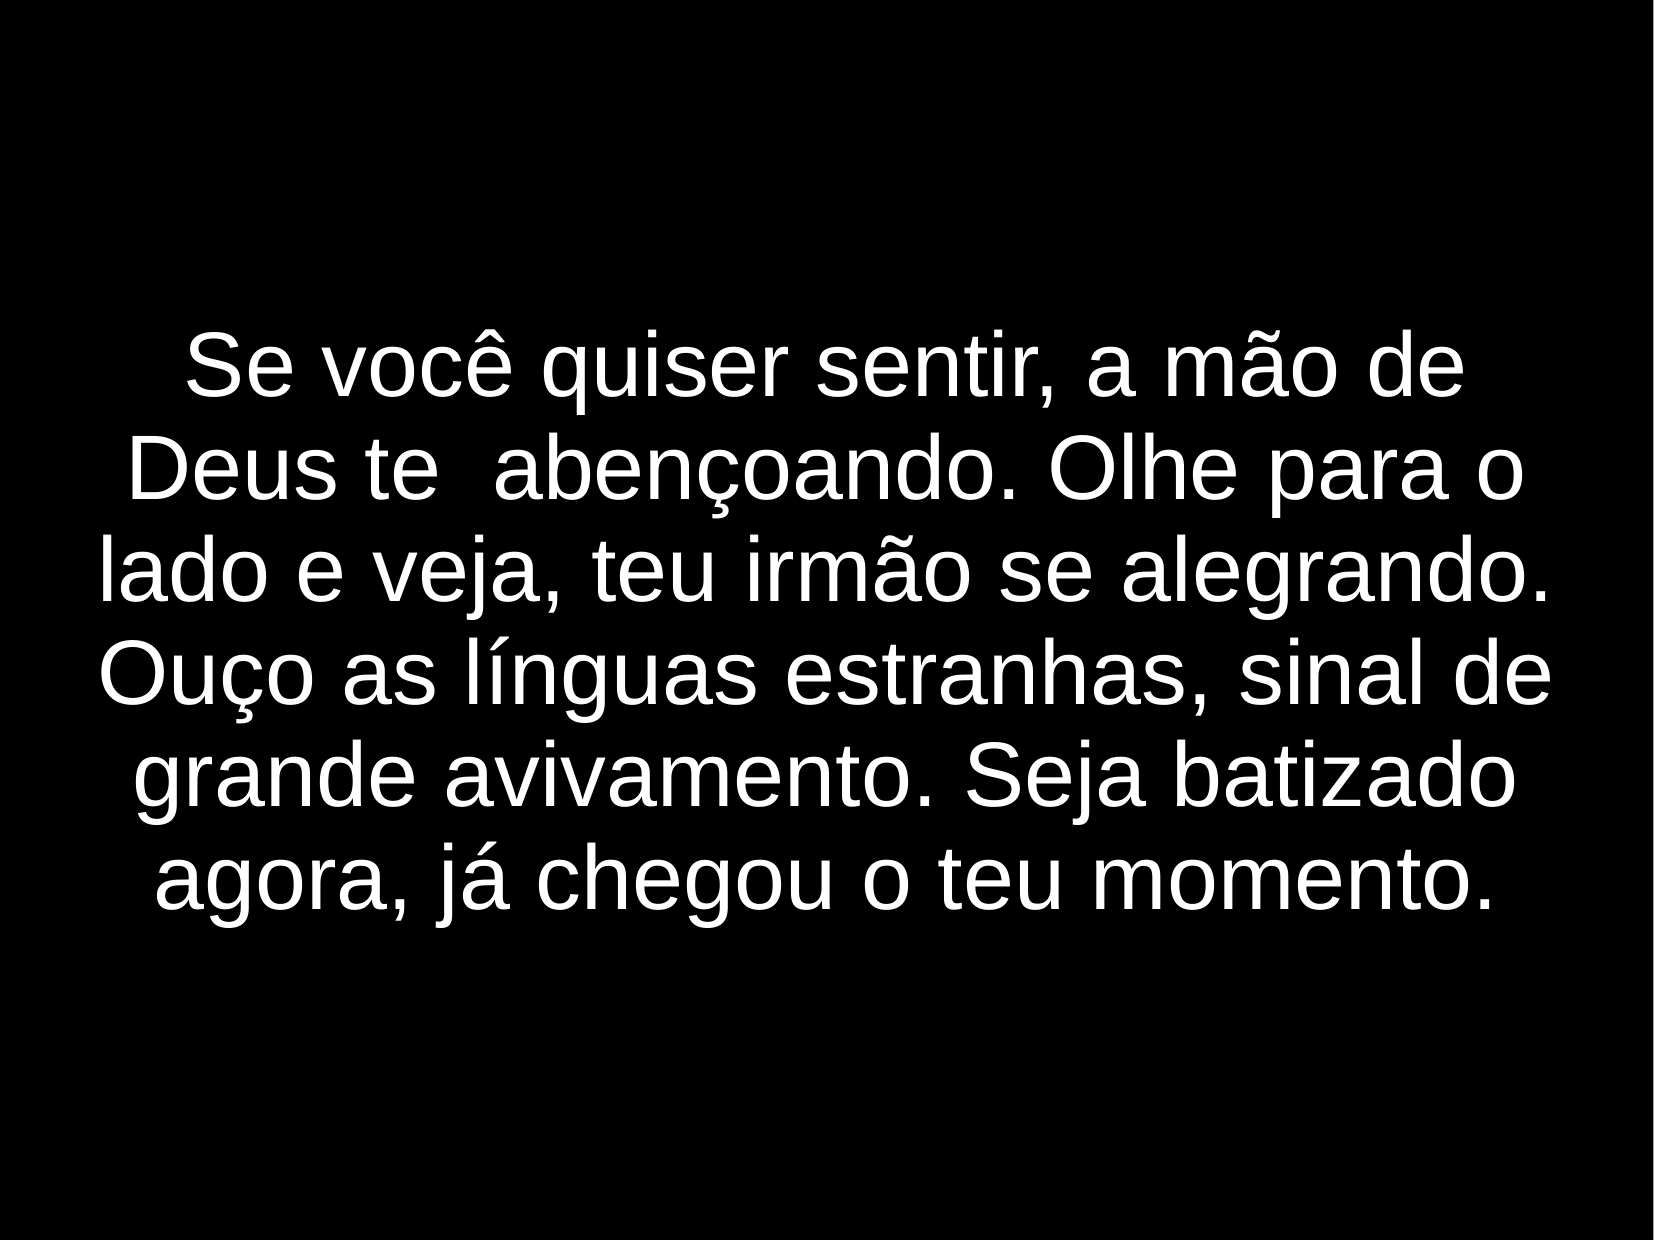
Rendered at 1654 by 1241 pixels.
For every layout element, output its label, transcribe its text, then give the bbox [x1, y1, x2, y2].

subtitle Se você quiser sentir, a mão de Deus te abençoando. Olhe para o lado e veja, teu irmão se alegrando. Ouço as línguas estranhas, sinal de grande avivamento. Seja batizado agora, já chegou o teu momento. [82, 49, 1571, 1193]
